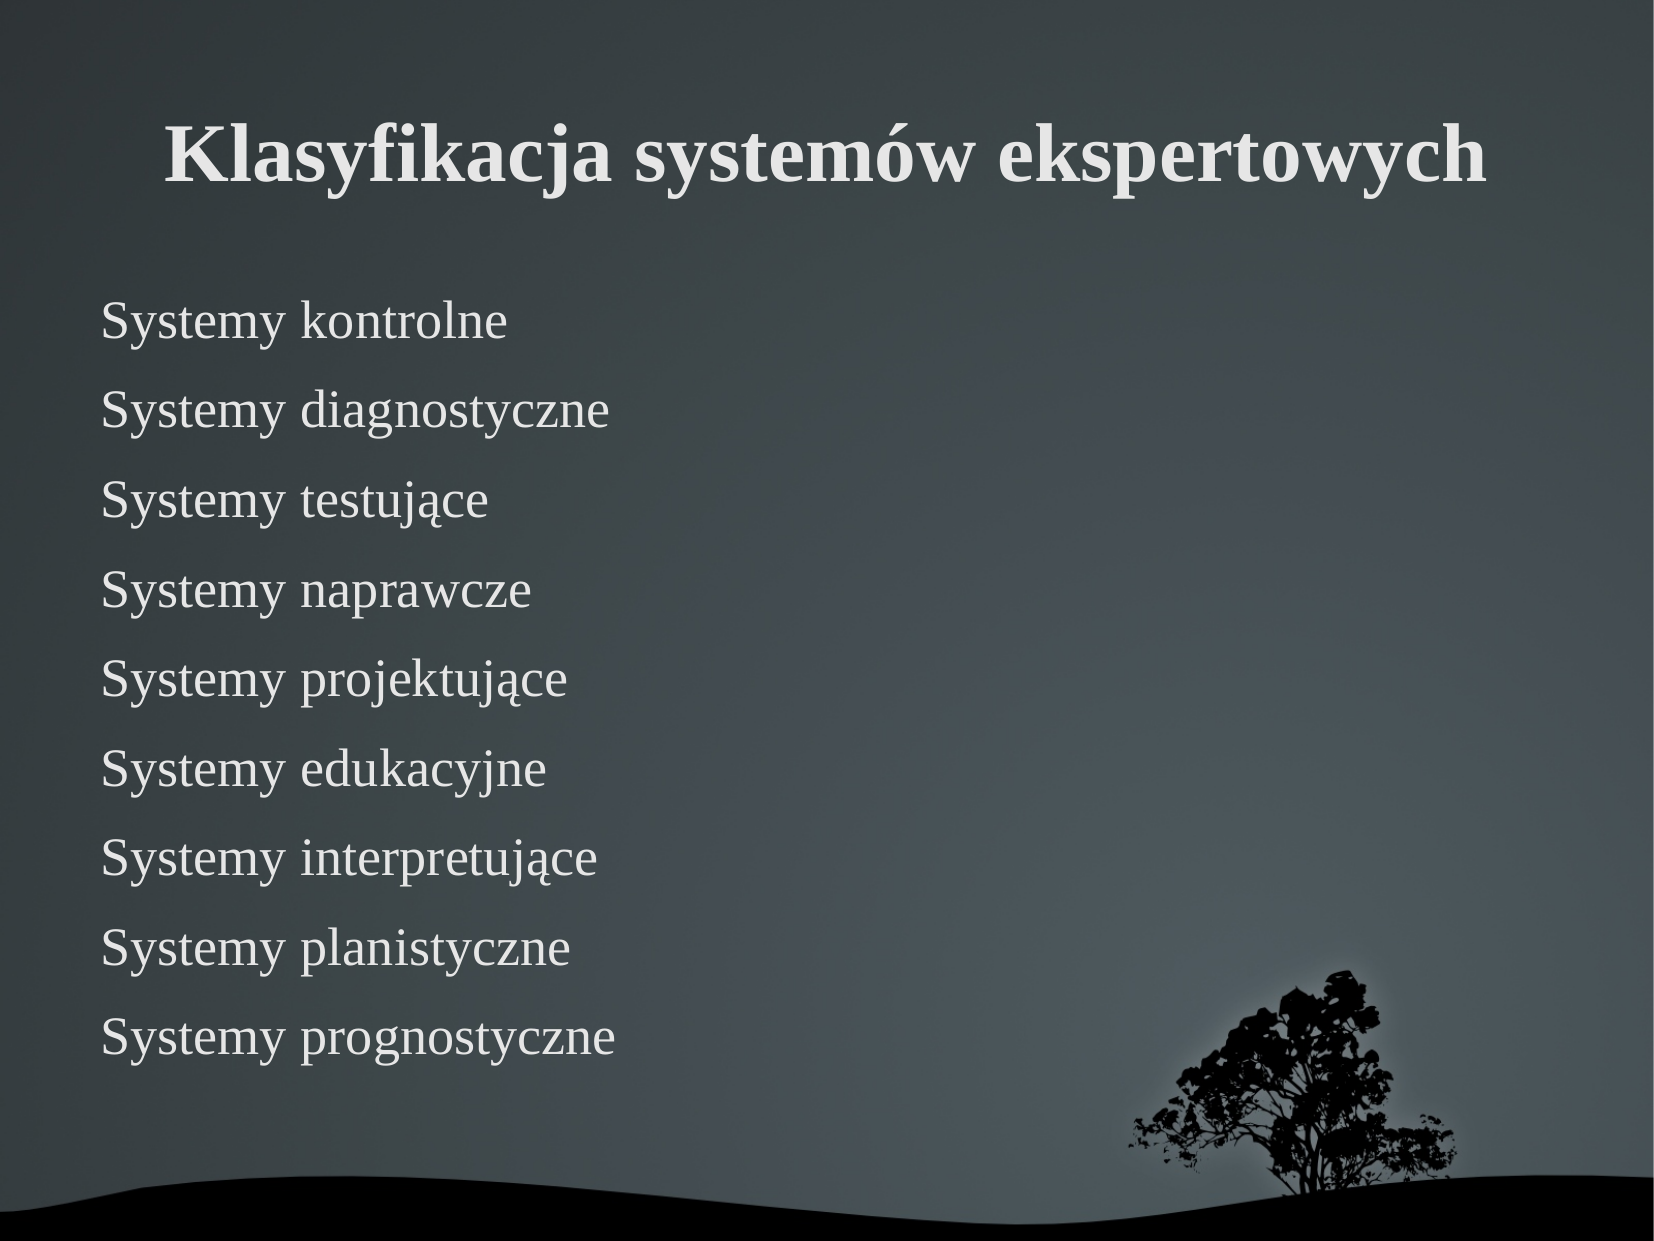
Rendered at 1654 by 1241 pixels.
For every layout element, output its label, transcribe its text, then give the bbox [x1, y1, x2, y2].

picture [0, 0, 1654, 1241]
list Systemy kontrolne Systemy diagnostyczne Systemy testujące Systemy naprawcze Systemy projektujące Systemy edukacyjne Systemy interpretujące Systemy planistyczne Systemy prognostyczne [82, 290, 1571, 1116]
title Klasyfikacja systemów ekspertowych [82, 56, 1571, 250]
